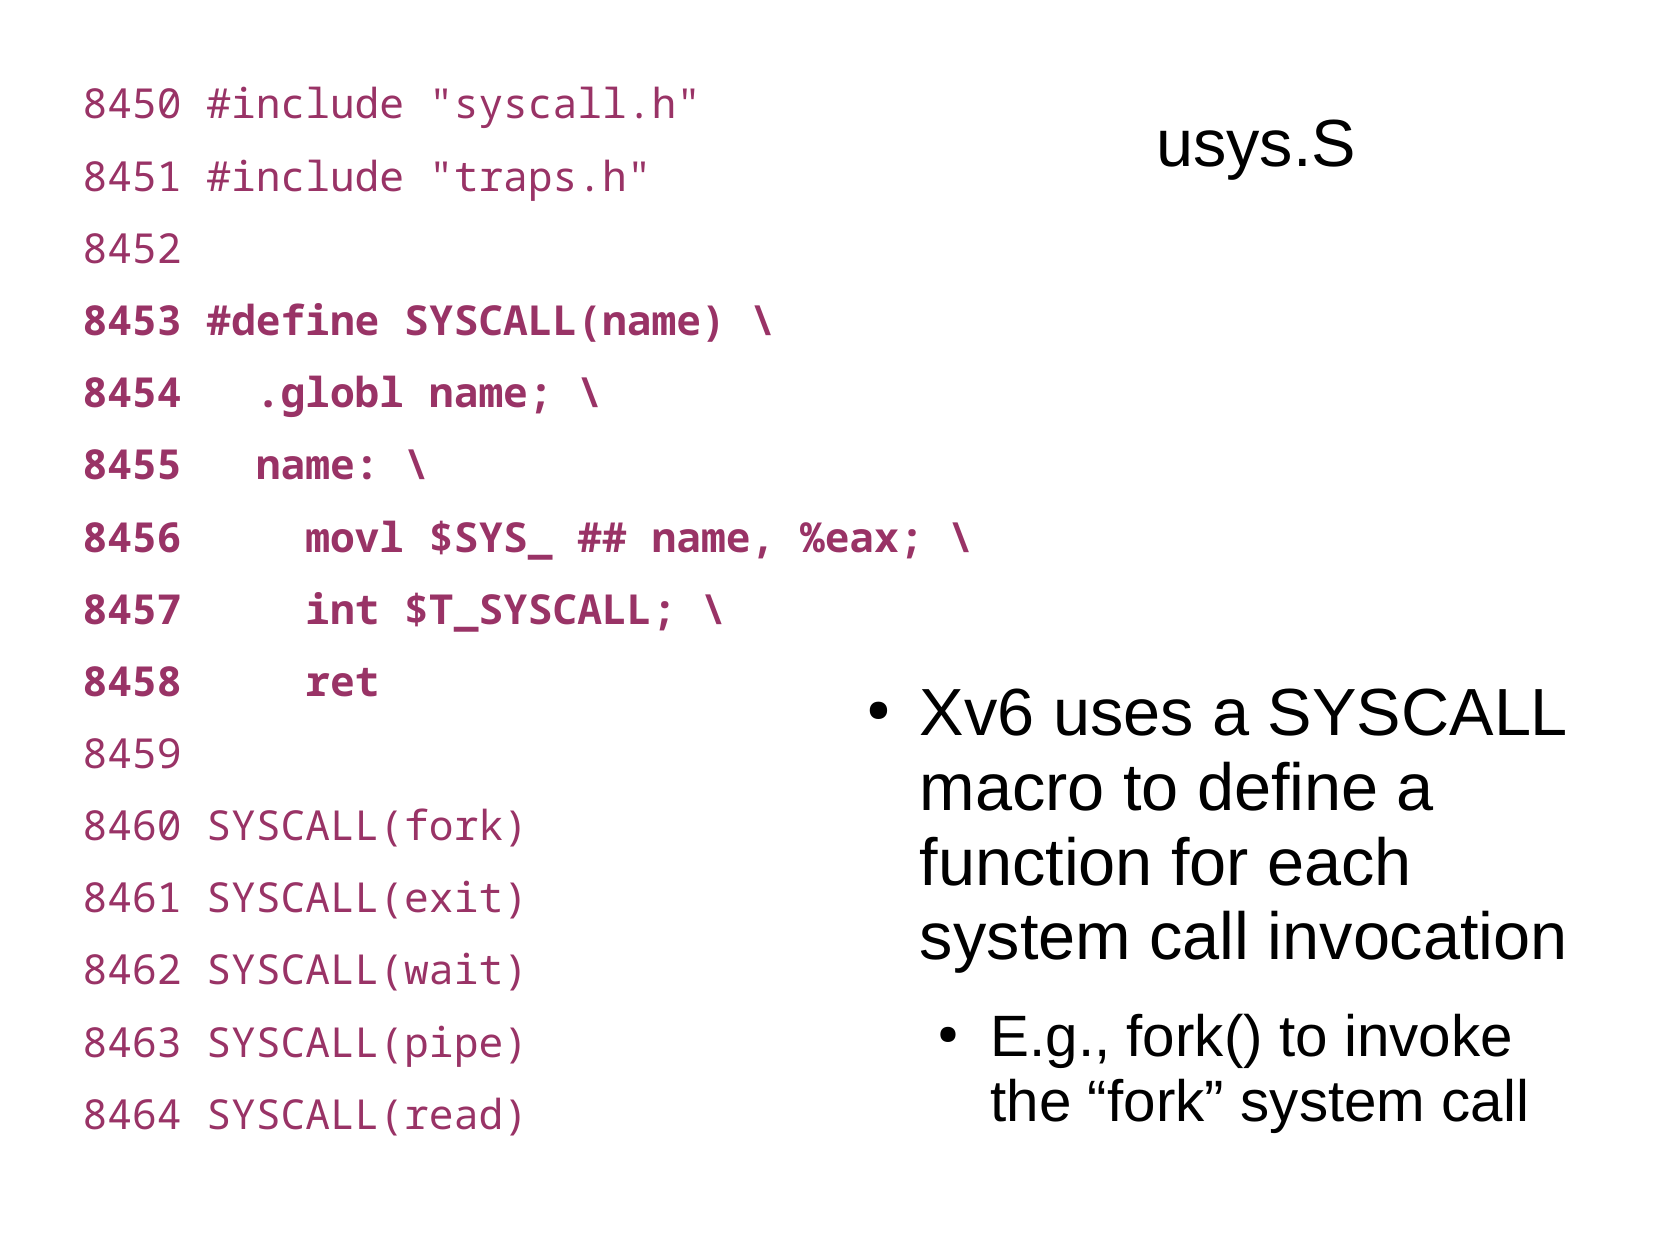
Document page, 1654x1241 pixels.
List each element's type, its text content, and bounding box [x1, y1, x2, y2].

list Xv6 uses a SYSCALL macro to define a function for each system call invocation E.g., fork() to invoke the “fork” system call [848, 675, 1576, 1163]
list 8450 #include "syscall.h" 8451 #include "traps.h" 8452 8453 #define SYSCALL(name) \ 8454 .globl name; \ 8455 name: \ 8456 movl $SYS_ ## name, %eax; \ 8457 int $T_SYSCALL; \ 8458 ret 8459 8460 SYSCALL(fork) 8461 SYSCALL(exit) 8462 SYSCALL(wait) 8463 SYSCALL(pipe) 8464 SYSCALL(read) [82, 75, 1463, 1163]
list usys.S [900, 105, 1613, 301]
